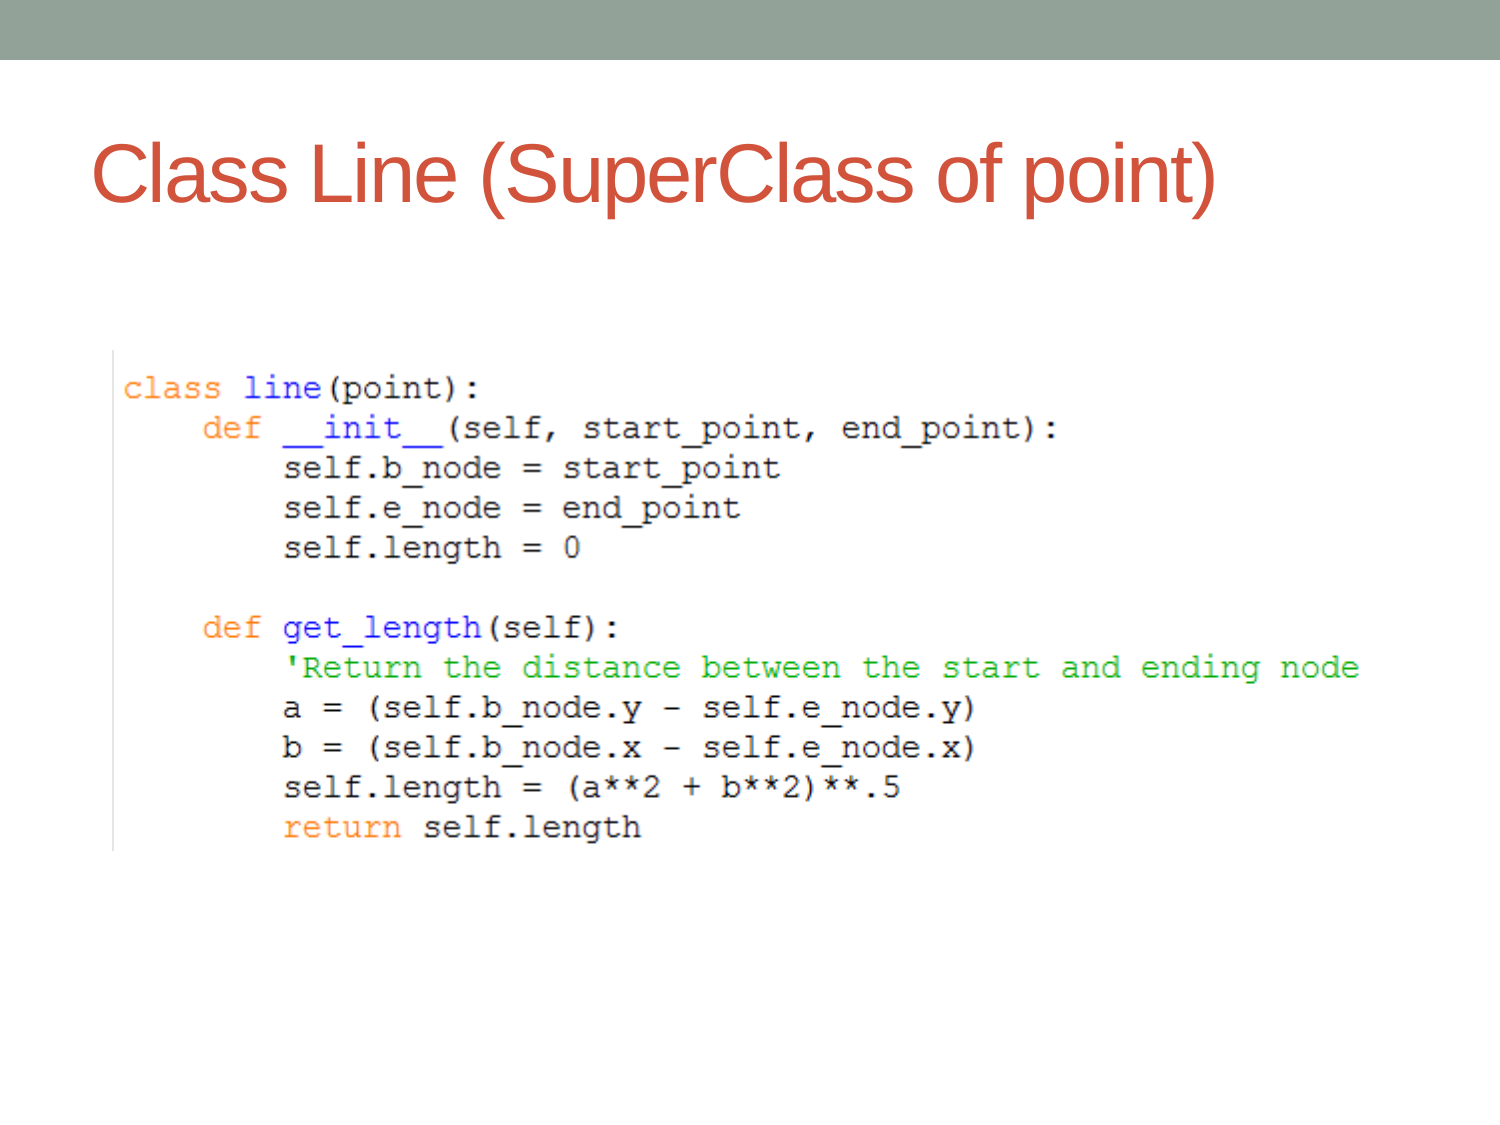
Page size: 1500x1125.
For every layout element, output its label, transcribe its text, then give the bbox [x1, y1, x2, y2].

title Class Line (SuperClass of point) [75, 87, 1426, 251]
picture [112, 350, 1363, 851]
